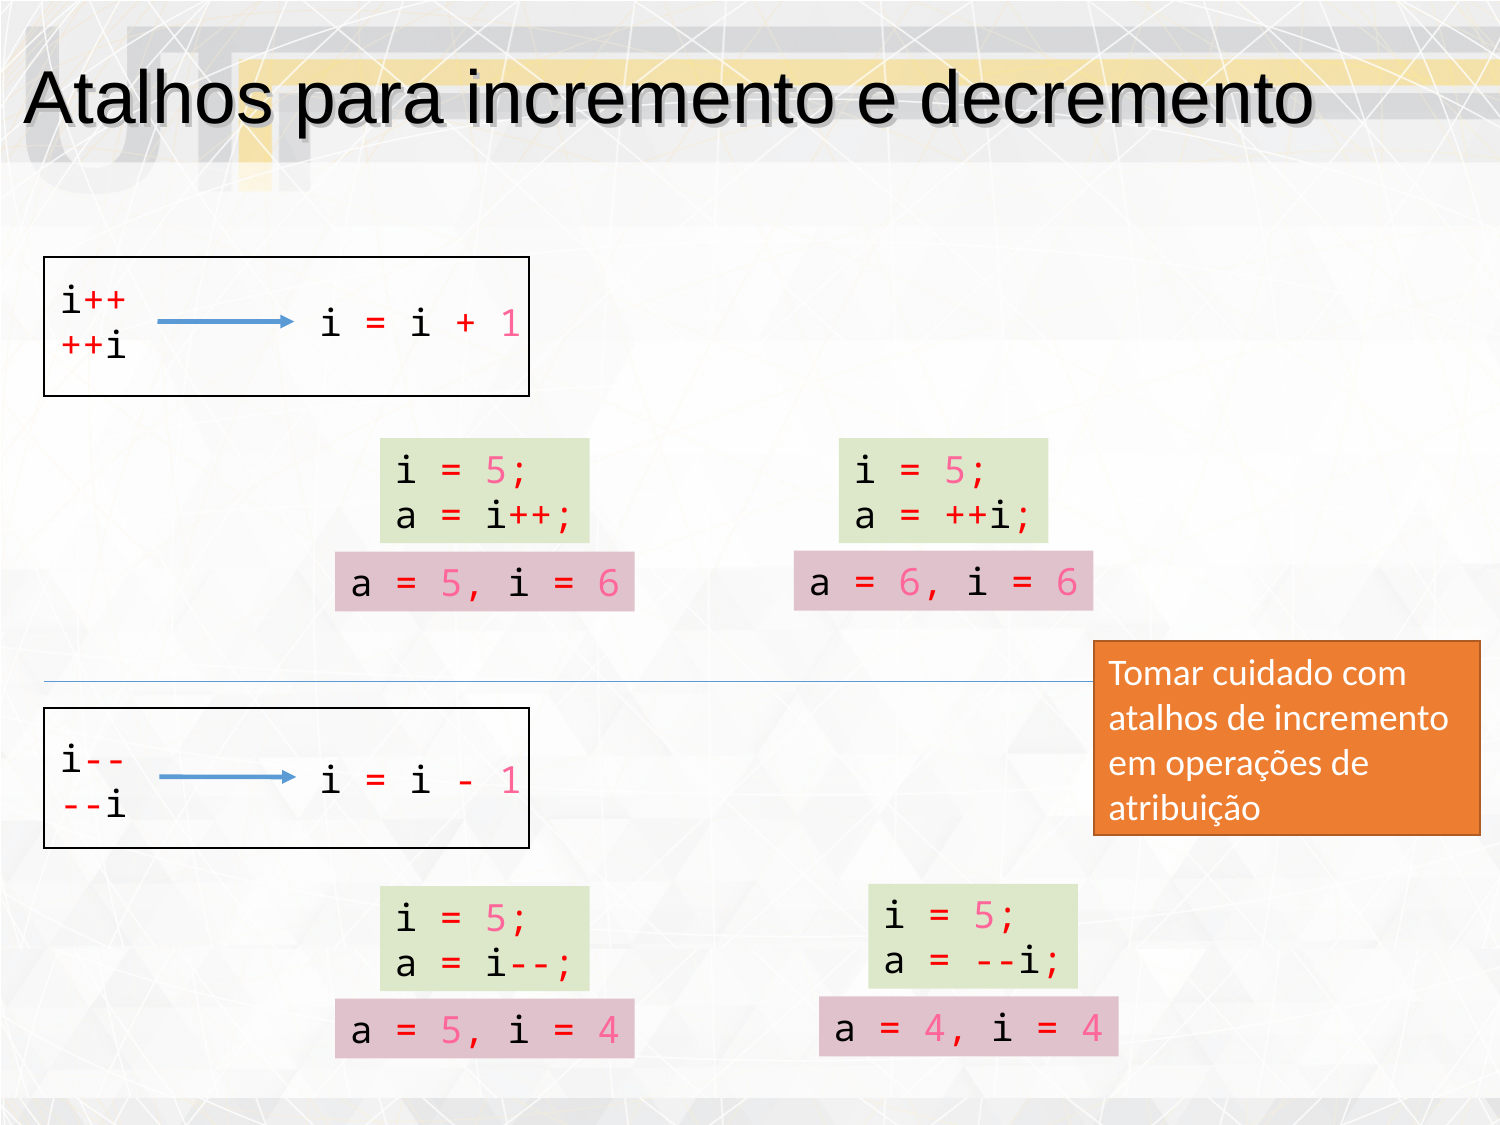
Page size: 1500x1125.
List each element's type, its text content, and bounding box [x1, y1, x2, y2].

text_box a = 5, i = 6 [335, 551, 635, 612]
text_box i = i + 1 [304, 291, 528, 351]
text_box a = 5, i = 4 [335, 998, 635, 1059]
text_box i = 5; a = i++; [380, 438, 590, 544]
text_box a = 6, i = 6 [793, 550, 1094, 611]
text_box i-- --i [45, 727, 143, 833]
text_box i = 5; a = --i; [868, 883, 1078, 989]
text_box i++ ++i [45, 268, 143, 374]
text_box a = 4, i = 4 [819, 996, 1119, 1057]
text_box i = 5; a = ++i; [838, 438, 1049, 544]
title Atalhos para incremento e decremento [23, 18, 1489, 178]
text_box i = i - 1 [530, 748, 537, 809]
text_box i = 5; a = i--; [380, 886, 590, 992]
text_box Tomar cuidado com atalhos de incremento em operações de atribuição [1093, 640, 1481, 836]
text_box i = i + 1 [530, 291, 537, 351]
text_box i = i - 1 [304, 748, 528, 809]
